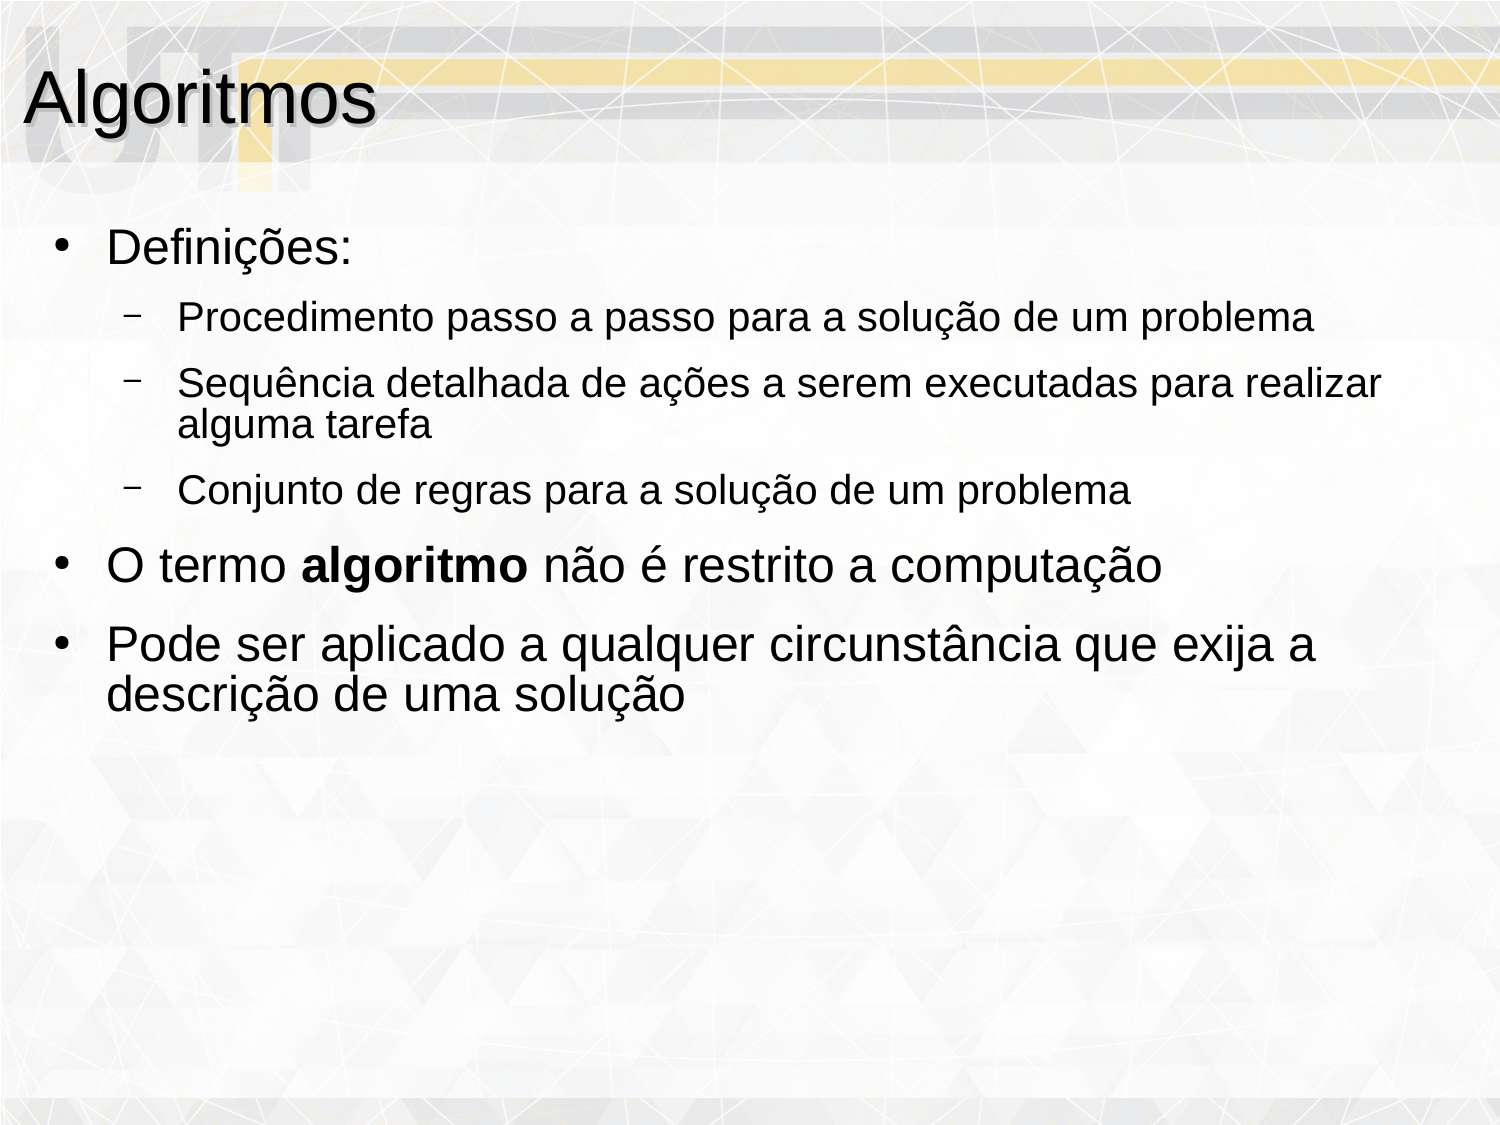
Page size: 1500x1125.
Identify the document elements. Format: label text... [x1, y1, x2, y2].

title Algoritmos [23, 18, 1489, 178]
table_cell F [1, 1, 1500, 1125]
list Definições: Procedimento passo a passo para a solução de um problema Sequência detalhada de ações a serem executadas para realizar alguma tarefa Conjunto de regras para a solução de um problema O termo algoritmo não é restrito a computação Pode ser aplicado a qualquer circunstância que exija a descrição de uma solução [35, 224, 1477, 1087]
